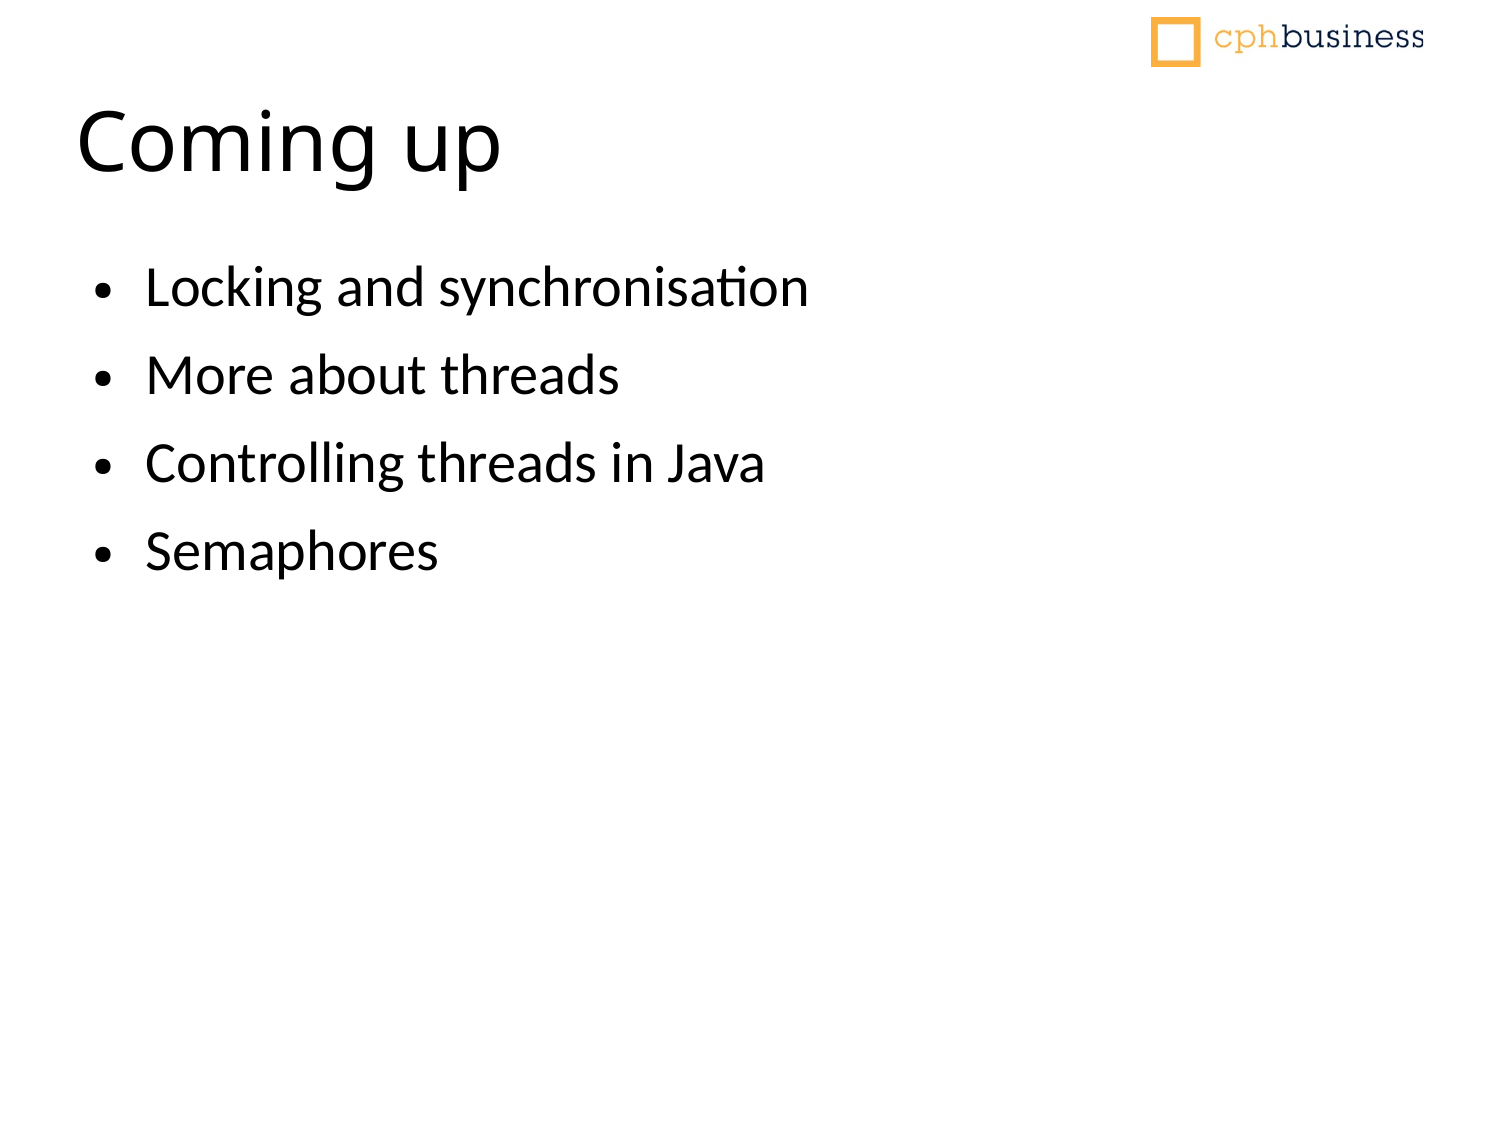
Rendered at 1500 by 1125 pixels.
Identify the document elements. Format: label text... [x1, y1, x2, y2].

title Coming up [75, 44, 1425, 233]
picture [1151, 17, 1424, 44]
list Locking and synchronisation More about threads Controlling threads in Java Semaphores [75, 263, 1425, 916]
